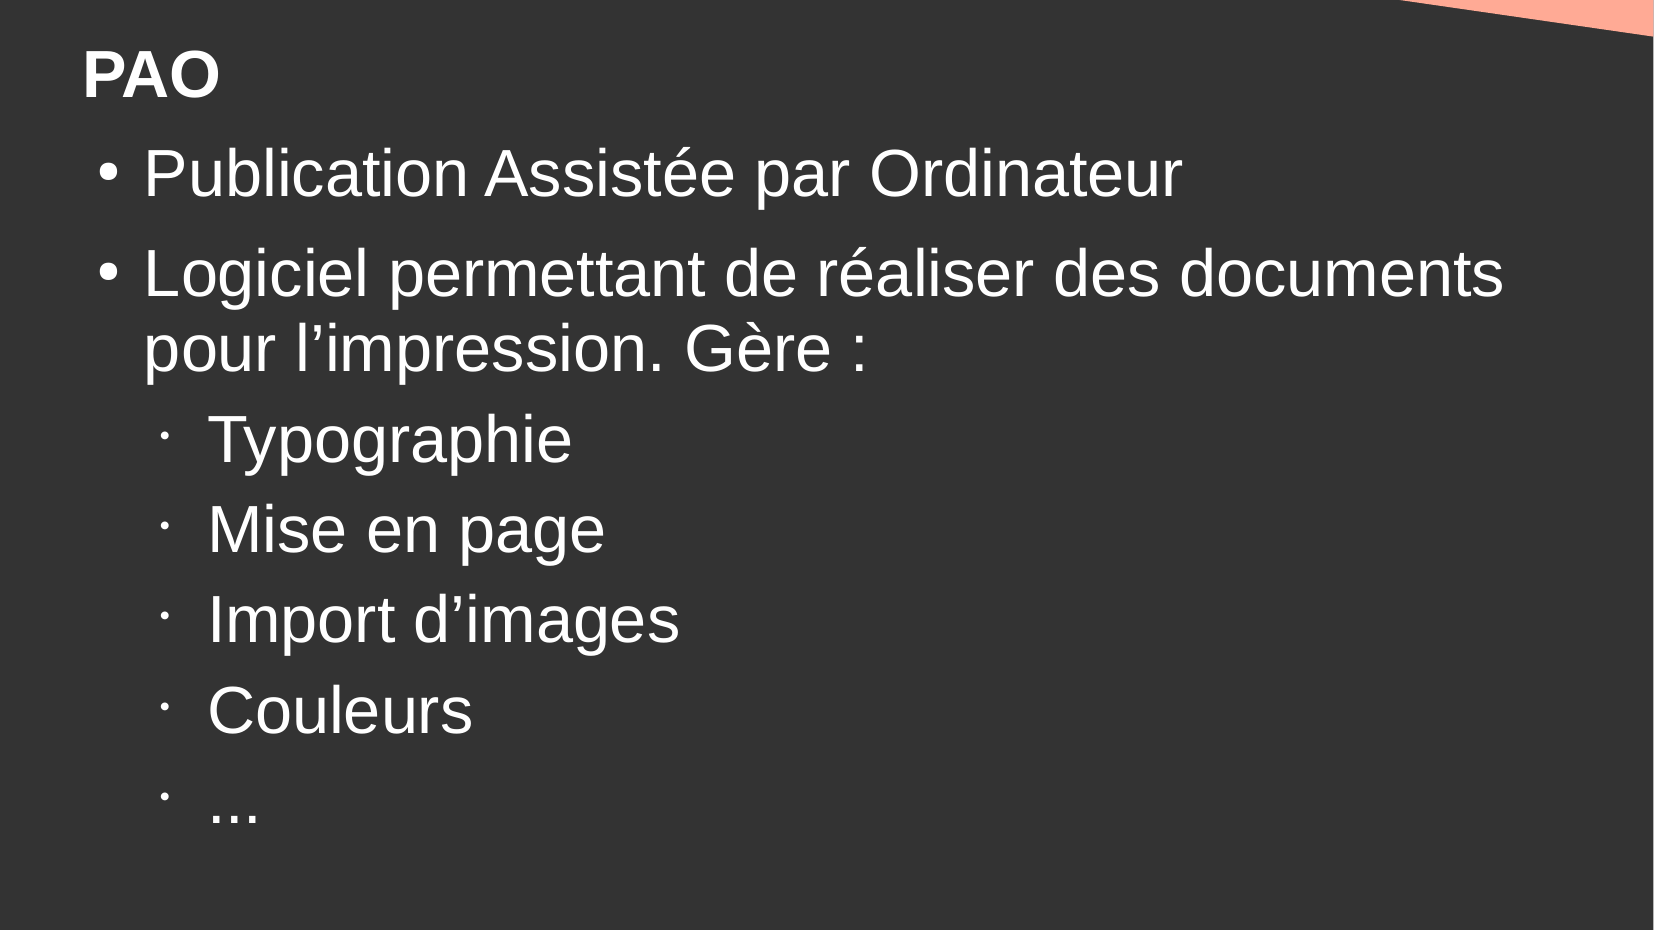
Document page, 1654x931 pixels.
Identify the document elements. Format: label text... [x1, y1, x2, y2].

title PAO [82, 37, 1571, 122]
list Publication Assistée par Ordinateur Logiciel permettant de réaliser des documents pour l’impression. Gère : Typographie Mise en page Import d’images Couleurs ... [80, 135, 1620, 839]
text_box [1399, 0, 1654, 37]
